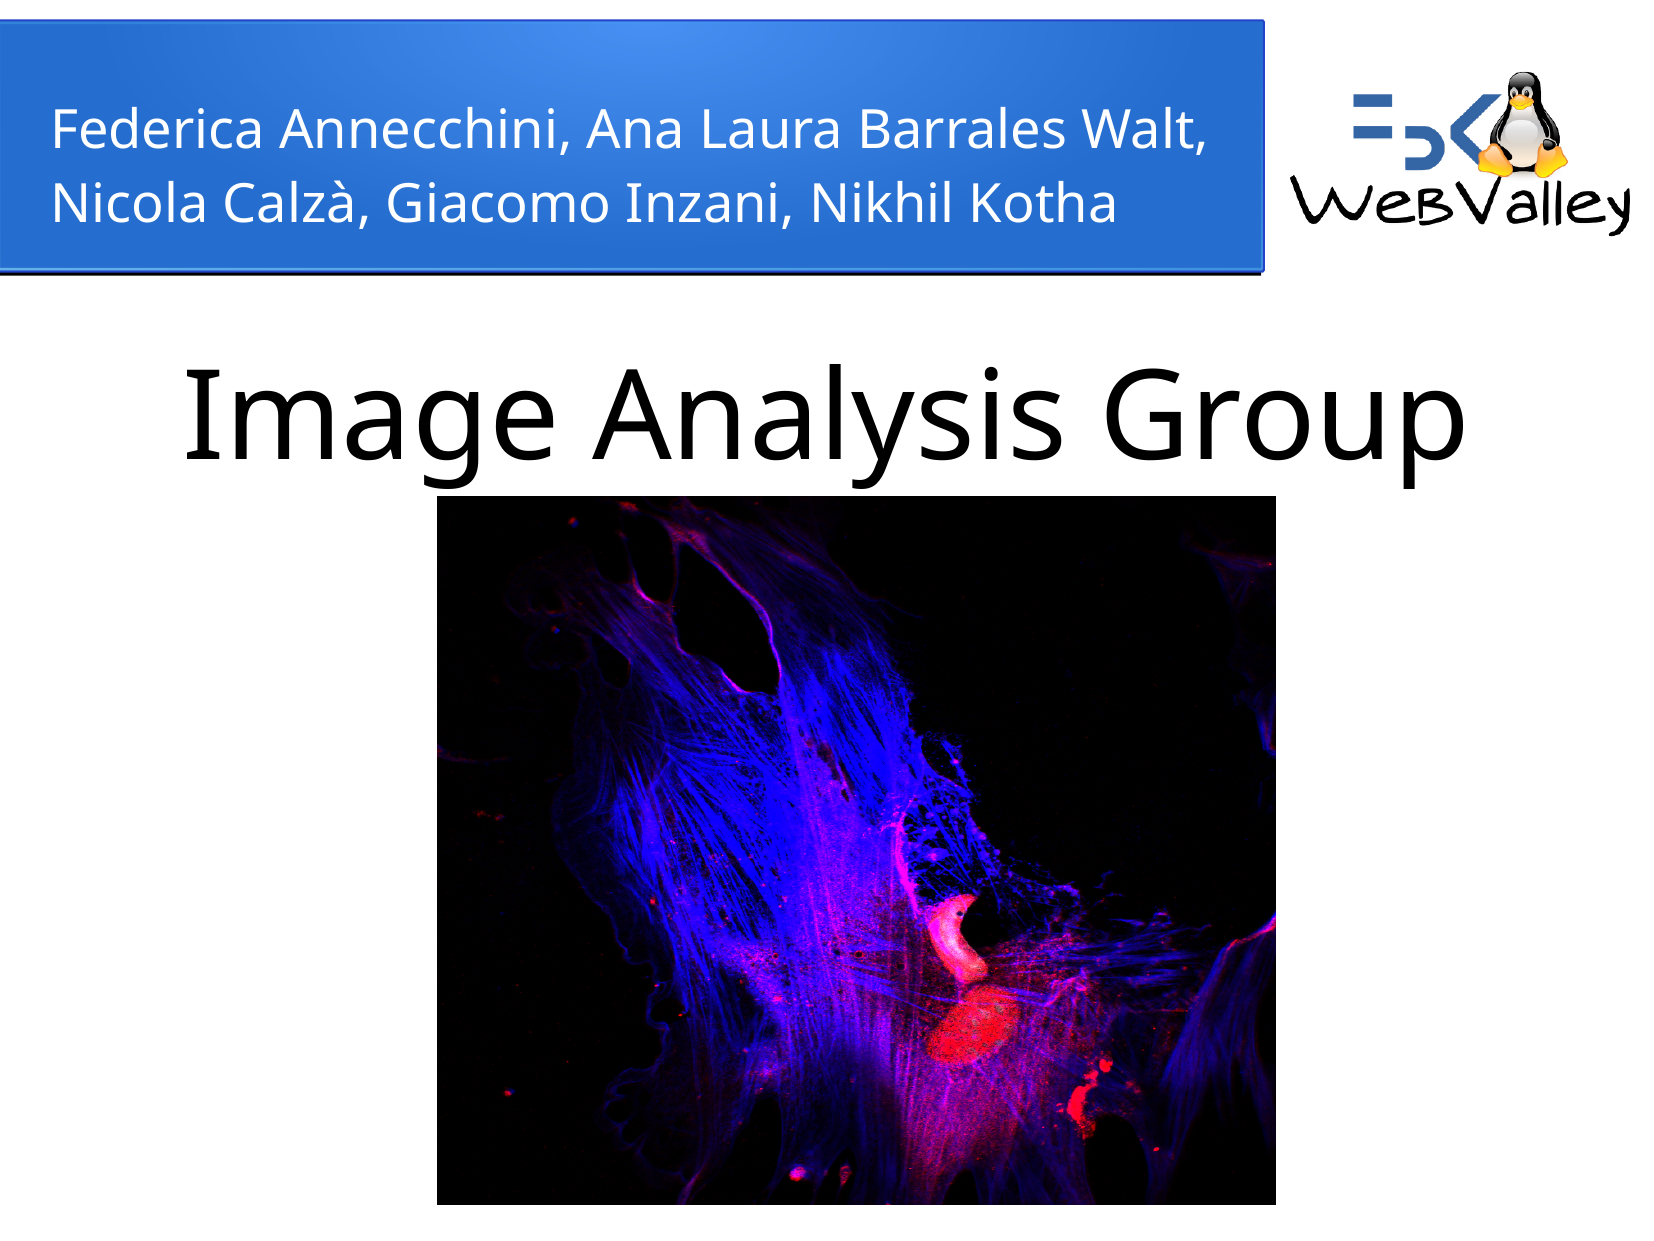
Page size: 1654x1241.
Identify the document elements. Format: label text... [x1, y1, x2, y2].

picture [1290, 70, 1630, 237]
picture [437, 496, 1276, 1205]
text_box Federica Annecchini, Ana Laura Barrales Walt, Nicola Calzà, Giacomo Inzani, Nikhil Kotha [35, 82, 1229, 220]
text_box Image Analysis Group [0, 318, 1654, 474]
